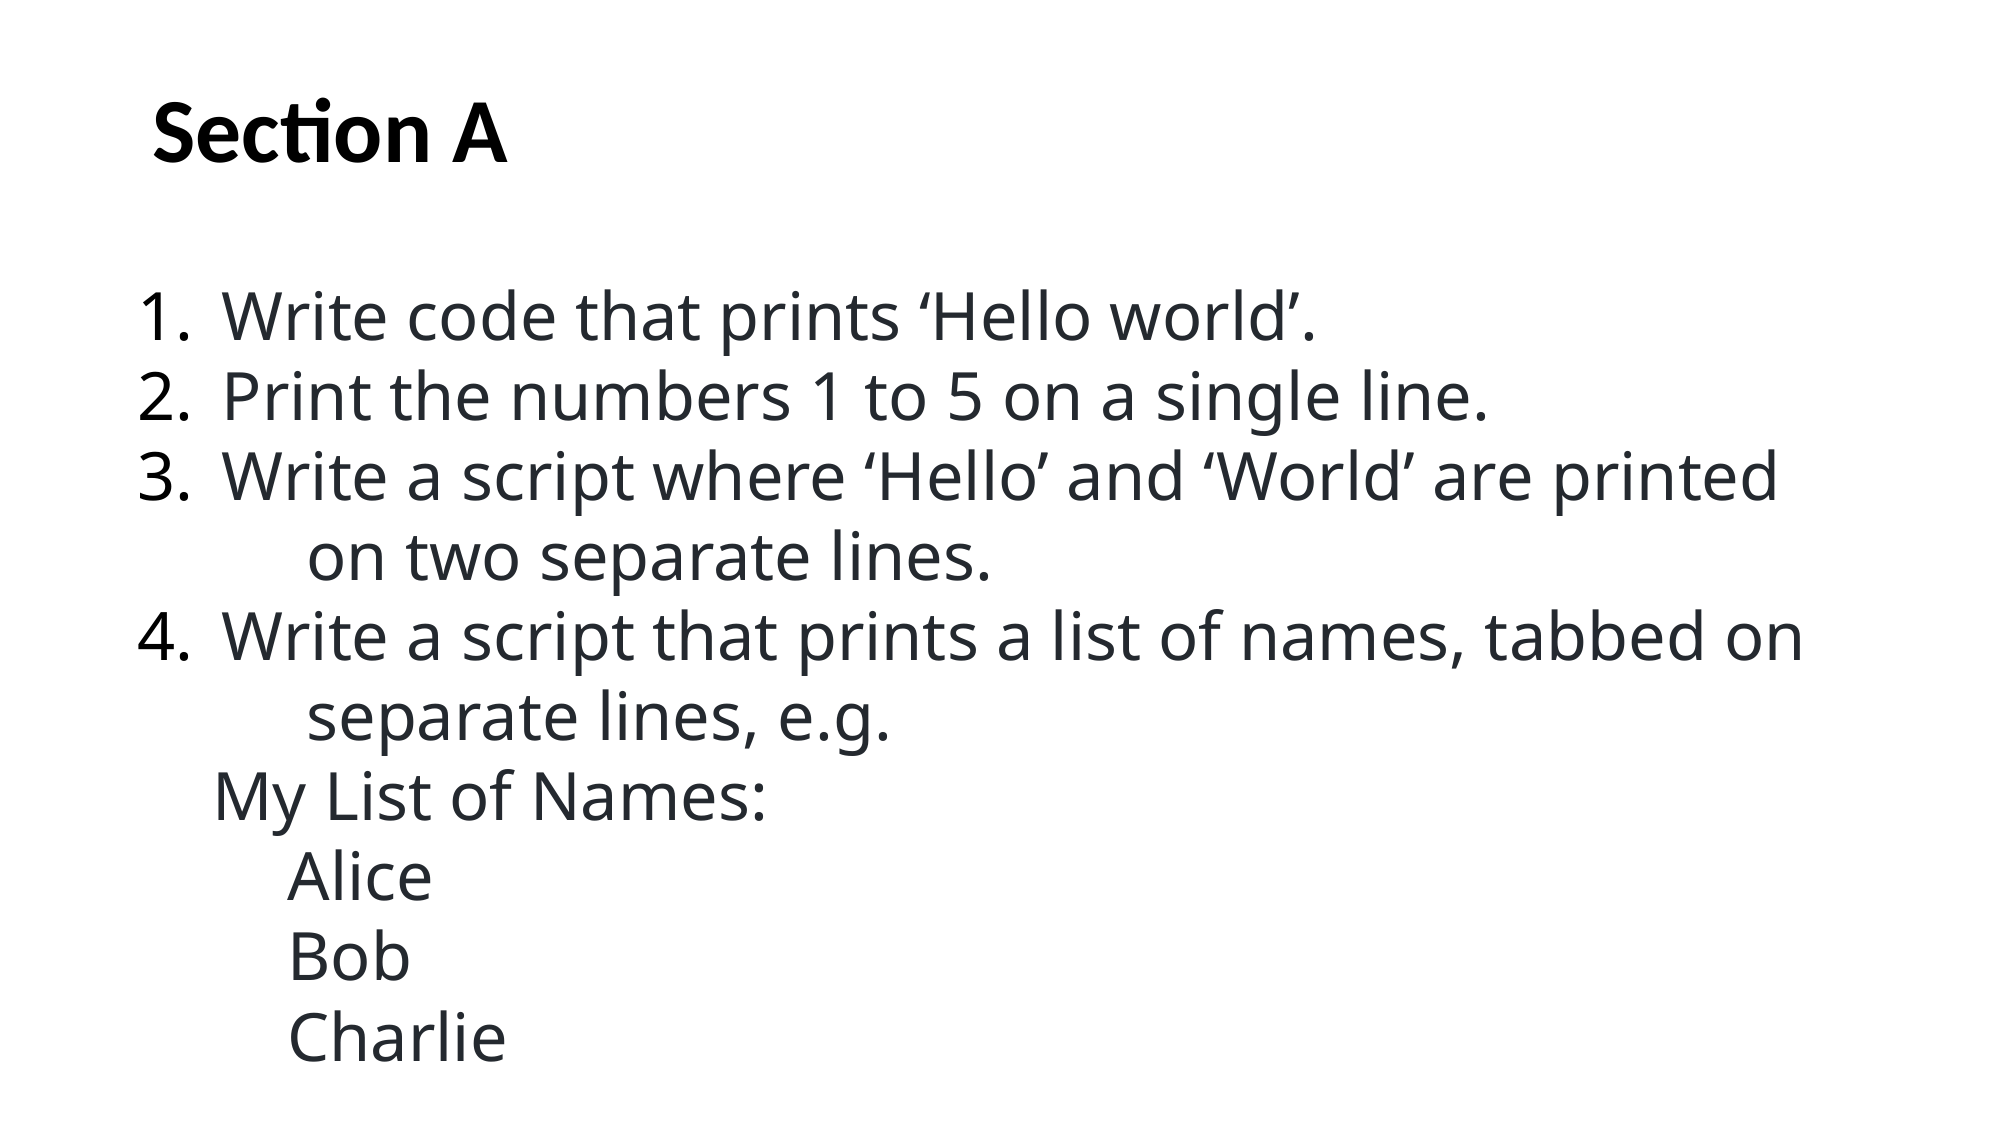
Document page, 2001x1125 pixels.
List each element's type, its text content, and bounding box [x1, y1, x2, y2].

list Write code that prints ‘Hello world’. Print the numbers 1 to 5 on a single line. Write a script where ‘Hello’ and ‘World’ are printed on two separate lines. Write a script that prints a list of names, tabbed on separate lines, e.g. My List of Names: Alice Bob Charlie [137, 189, 1835, 1124]
title Section A [137, 59, 1863, 206]
